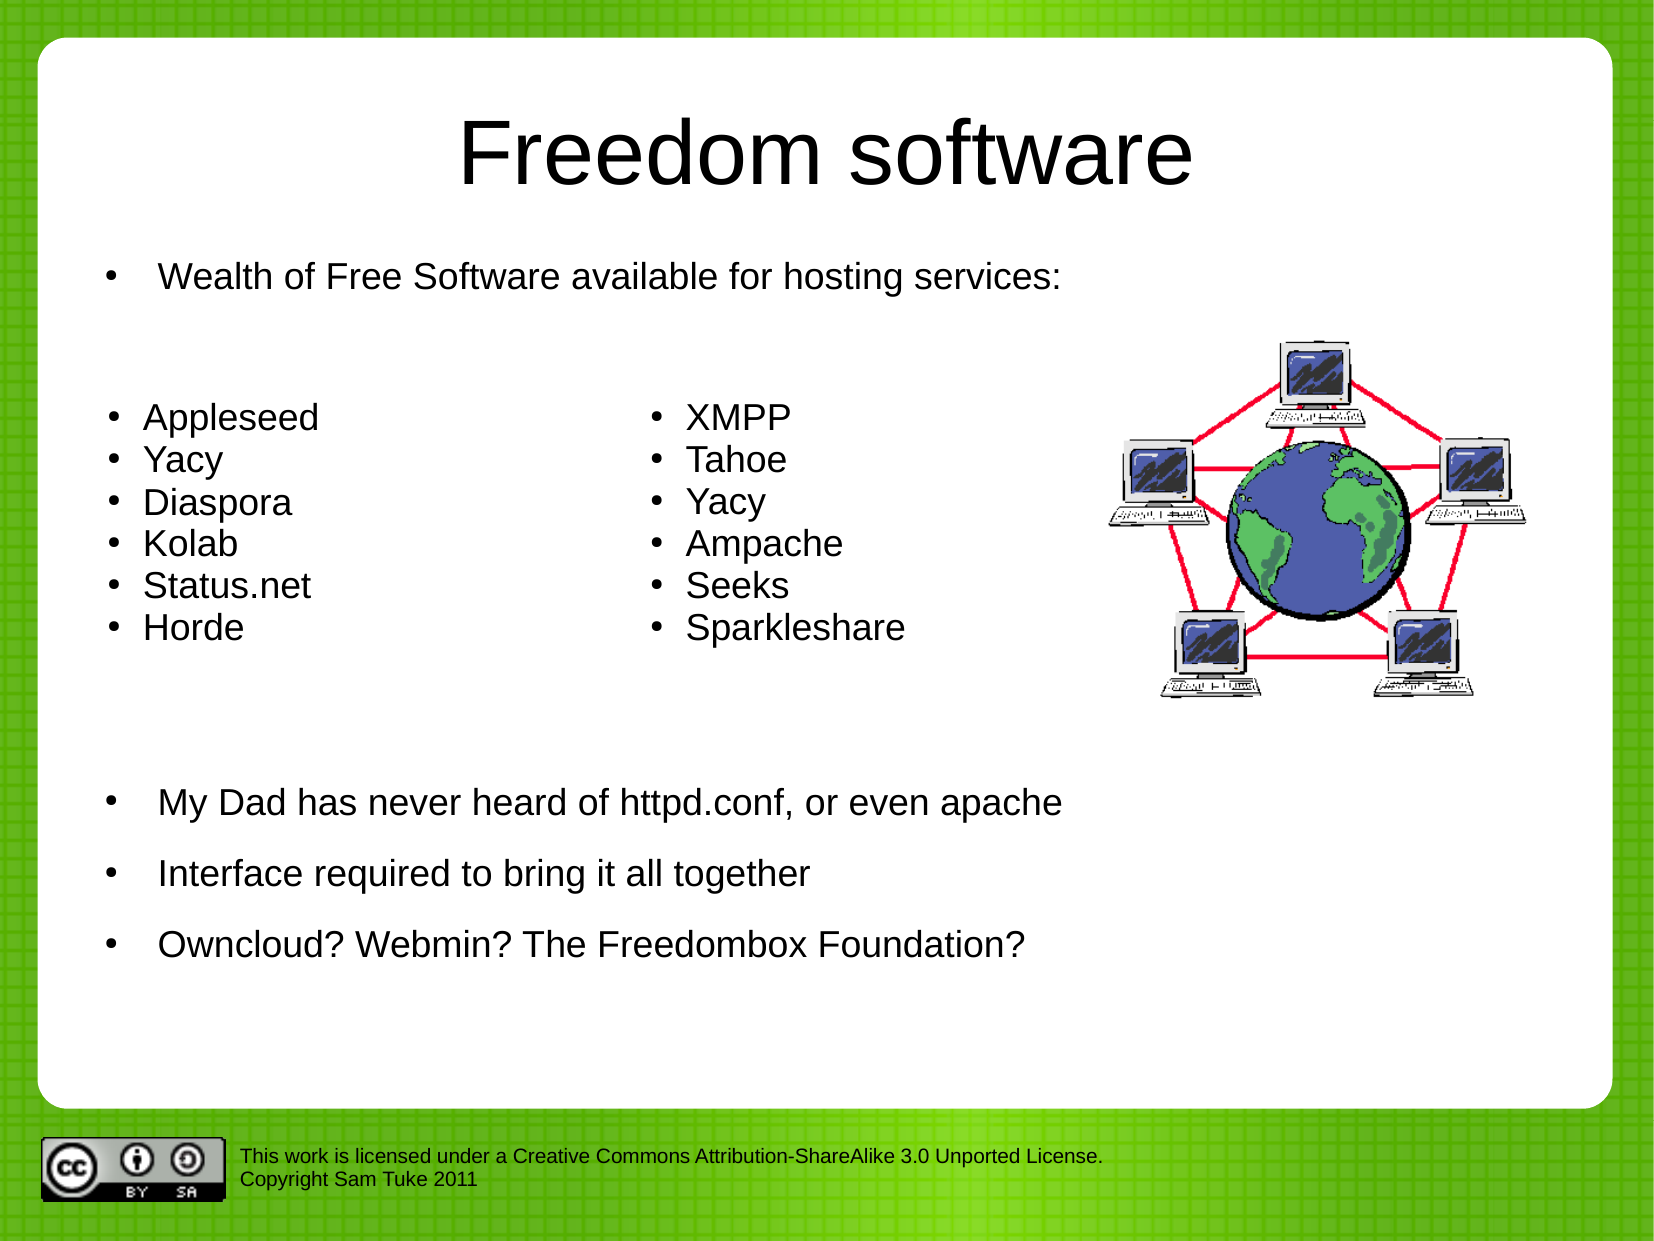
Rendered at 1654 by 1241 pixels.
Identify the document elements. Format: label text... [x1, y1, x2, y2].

list Wealth of Free Software available for hosting services: [86, 255, 1576, 362]
text_box XMPP Tahoe Yacy Ampache Seeks Sparkleshare [600, 389, 1276, 730]
list My Dad has never heard of httpd.conf, or even apache Interface required to bring it all together Owncloud? Webmin? The Freedombox Foundation? [86, 781, 1576, 1141]
text_box Appleseed Yacy Diaspora Kolab Status.net Horde [57, 389, 733, 684]
title Freedom software [82, 49, 1571, 257]
picture [0, 0, 1654, 1241]
